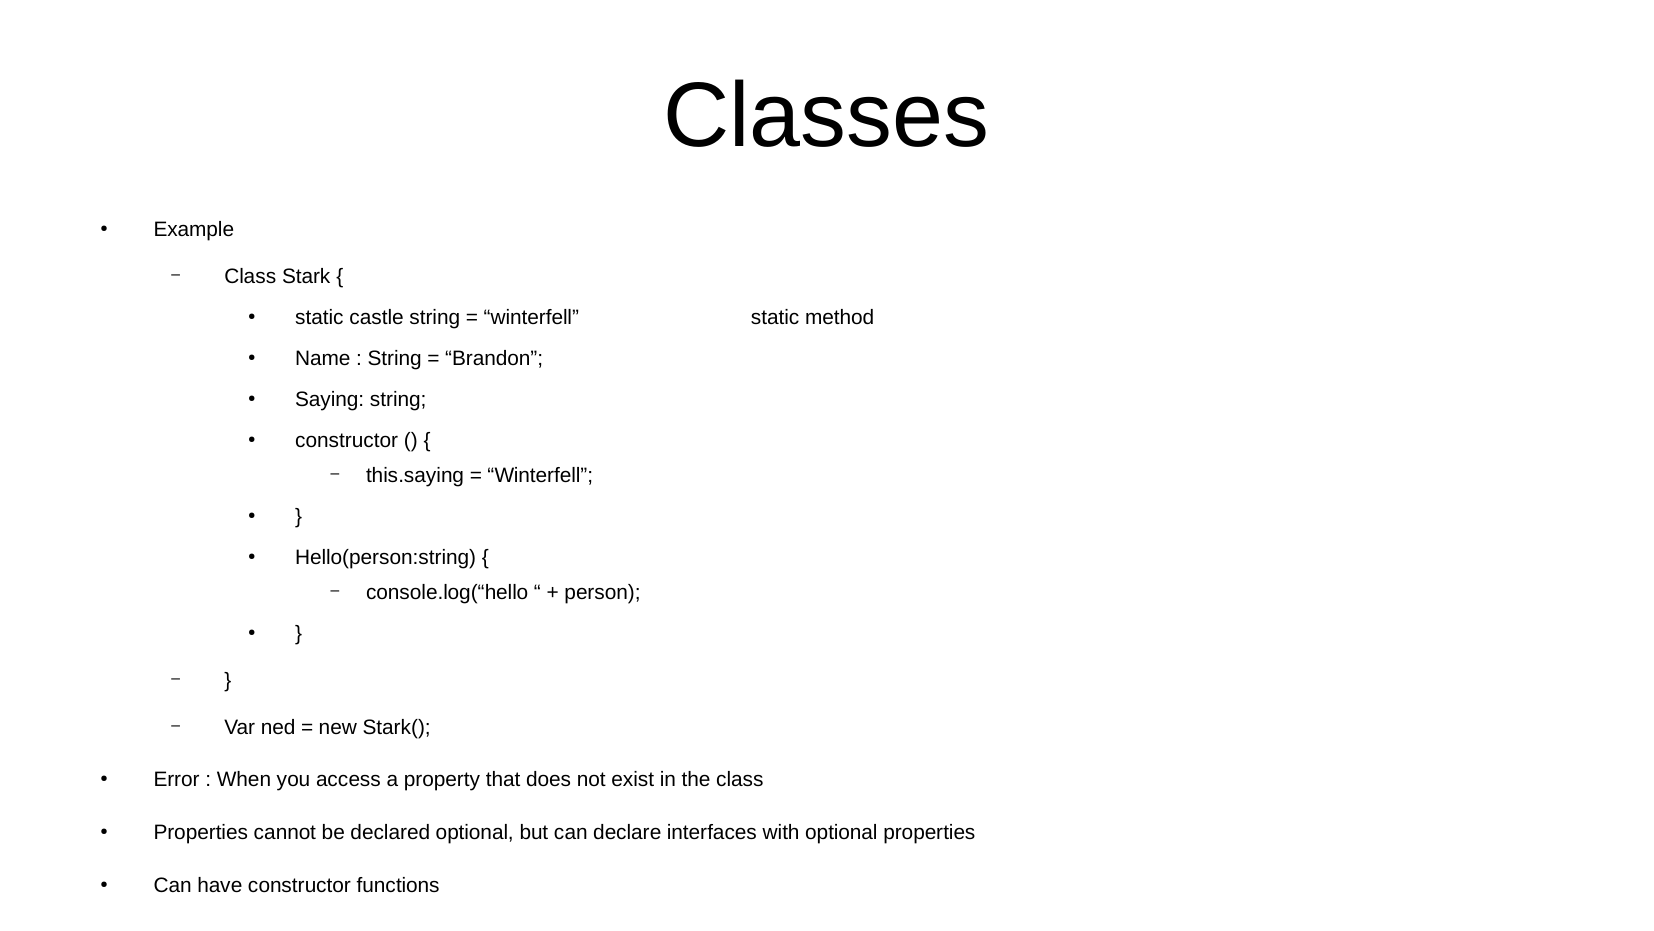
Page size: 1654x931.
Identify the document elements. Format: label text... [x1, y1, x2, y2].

list Example Class Stark { static castle string = “winterfell” static method Name : String = “Brandon”; Saying: string; constructor () { this.saying = “Winterfell”; } Hello(person:string) { console.log(“hello “ + person); } } Var ned = new Stark(); Error : When you access a property that does not exist in the class Properties cannot be declared optional, but can declare interfaces with optional properties Can have constructor functions [82, 217, 1576, 916]
title Classes [82, 37, 1571, 193]
